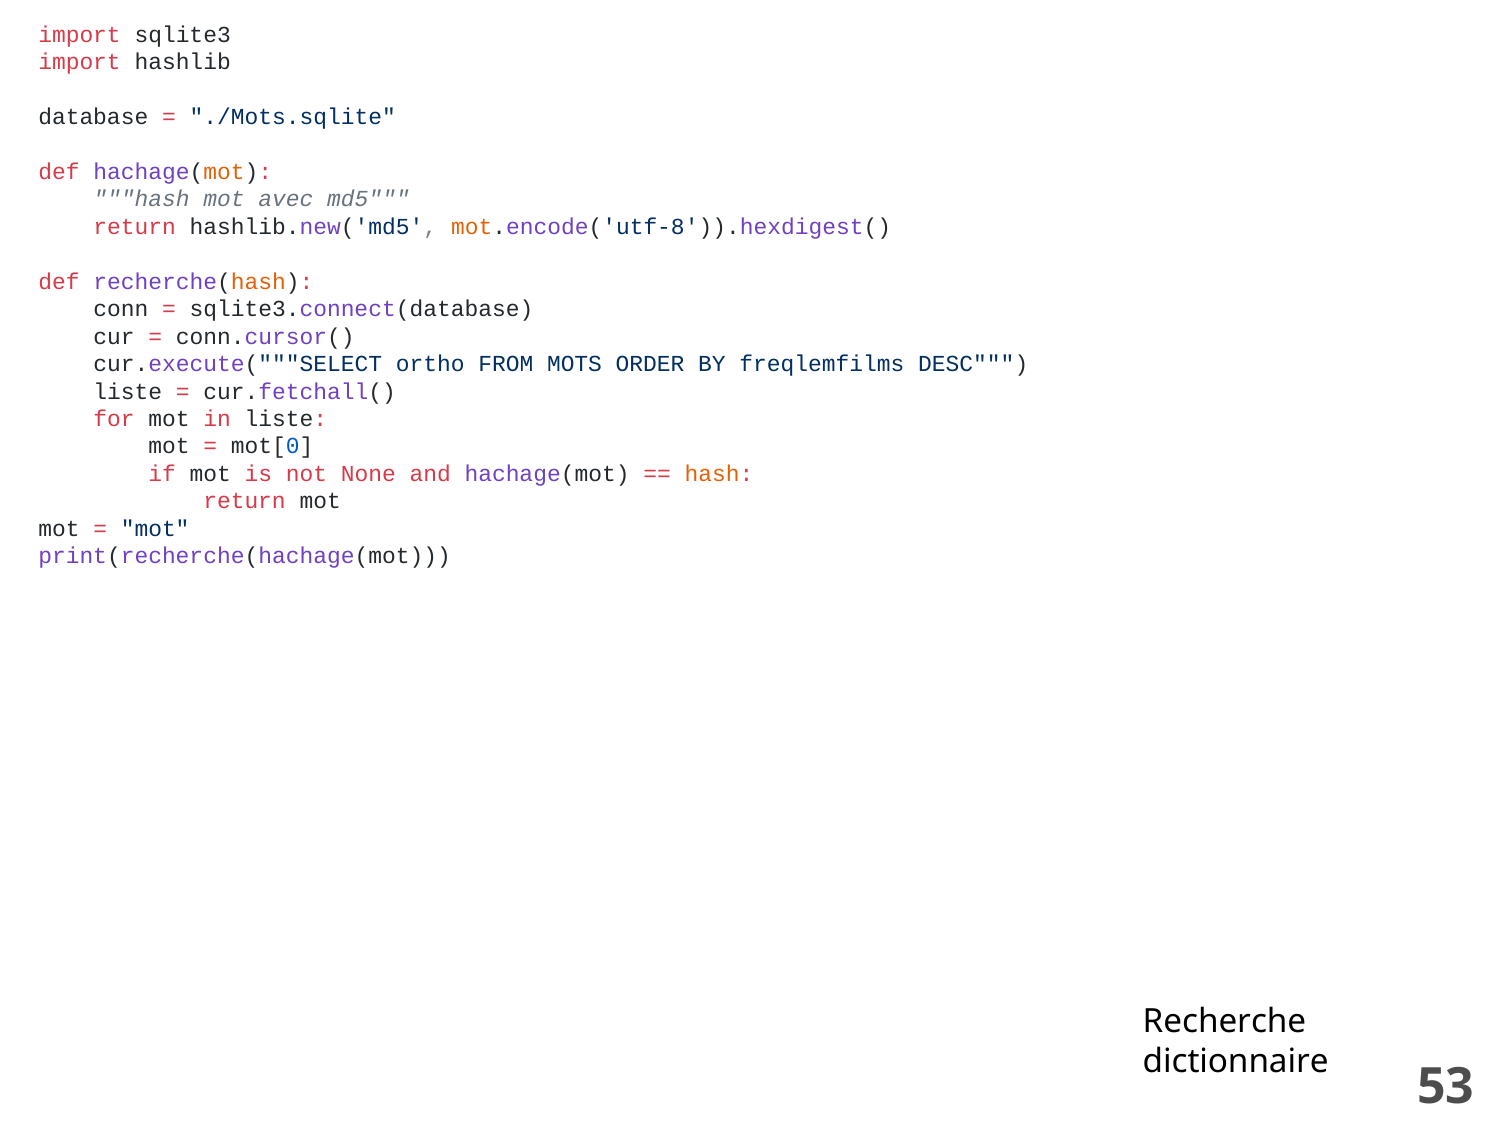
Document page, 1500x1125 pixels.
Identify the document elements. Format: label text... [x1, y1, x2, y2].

text_box <numéro> [1447, 1054, 1500, 1109]
text_box Recherche dictionnaire [1127, 992, 1447, 1125]
text_box import sqlite3 import hashlib database = "./Mots.sqlite" def hachage(mot): """hash mot avec md5""" return hashlib.new('md5', mot.encode('utf-8')).hexdigest() def recherche(hash): conn = sqlite3.connect(database) cur = conn.cursor() cur.execute("""SELECT ortho FROM MOTS ORDER BY freqlemfilms DESC""") liste = cur.fetchall() for mot in liste: mot = mot[0] if mot is not None and hachage(mot) == hash: return mot mot = "mot" print(recherche(hachage(mot))) [23, 11, 1477, 1111]
